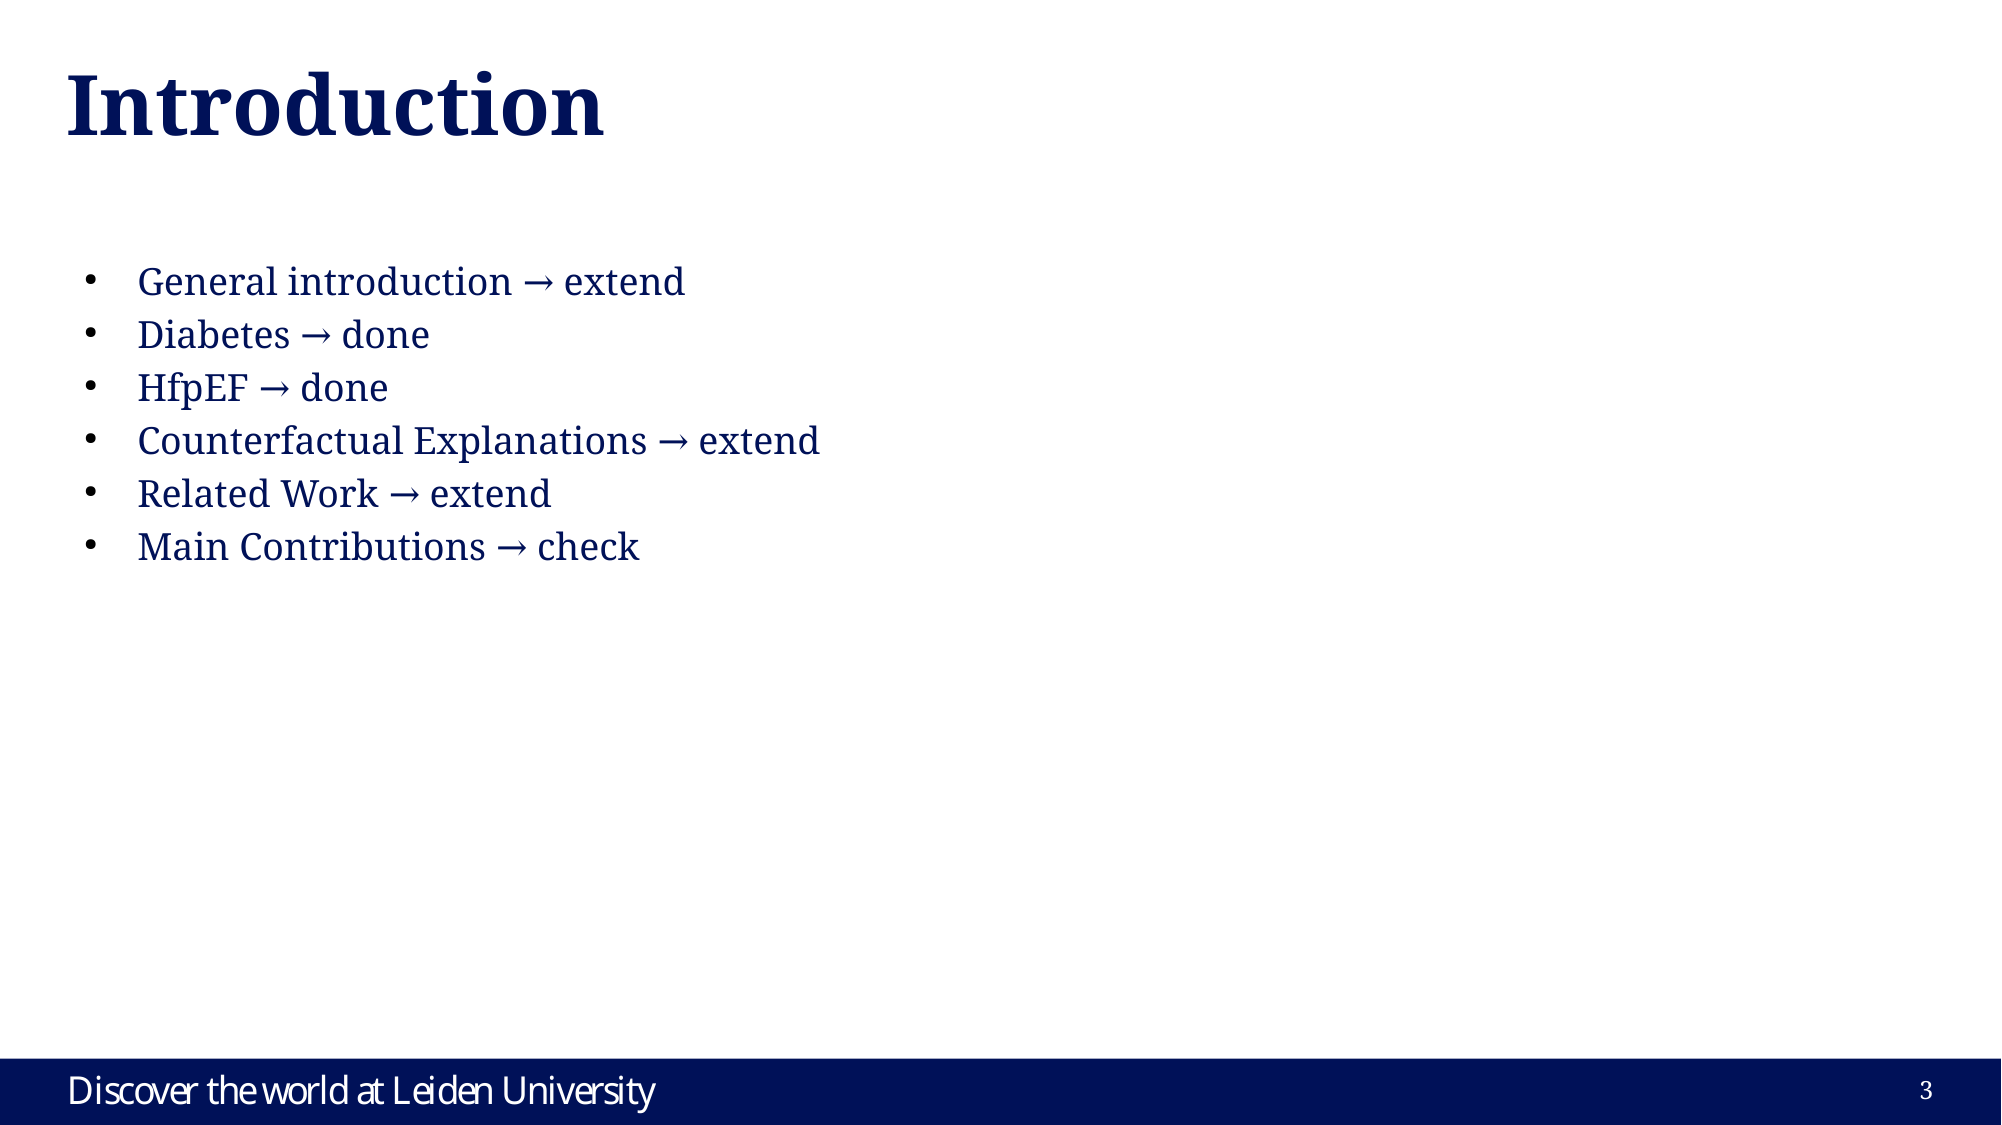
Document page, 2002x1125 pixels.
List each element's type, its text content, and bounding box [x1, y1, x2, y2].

title Introduction [66, 66, 1935, 138]
list General introduction → extend Diabetes → done HfpEF → done Counterfactual Explanations → extend Related Work → extend Main Contributions → check [66, 205, 1935, 993]
